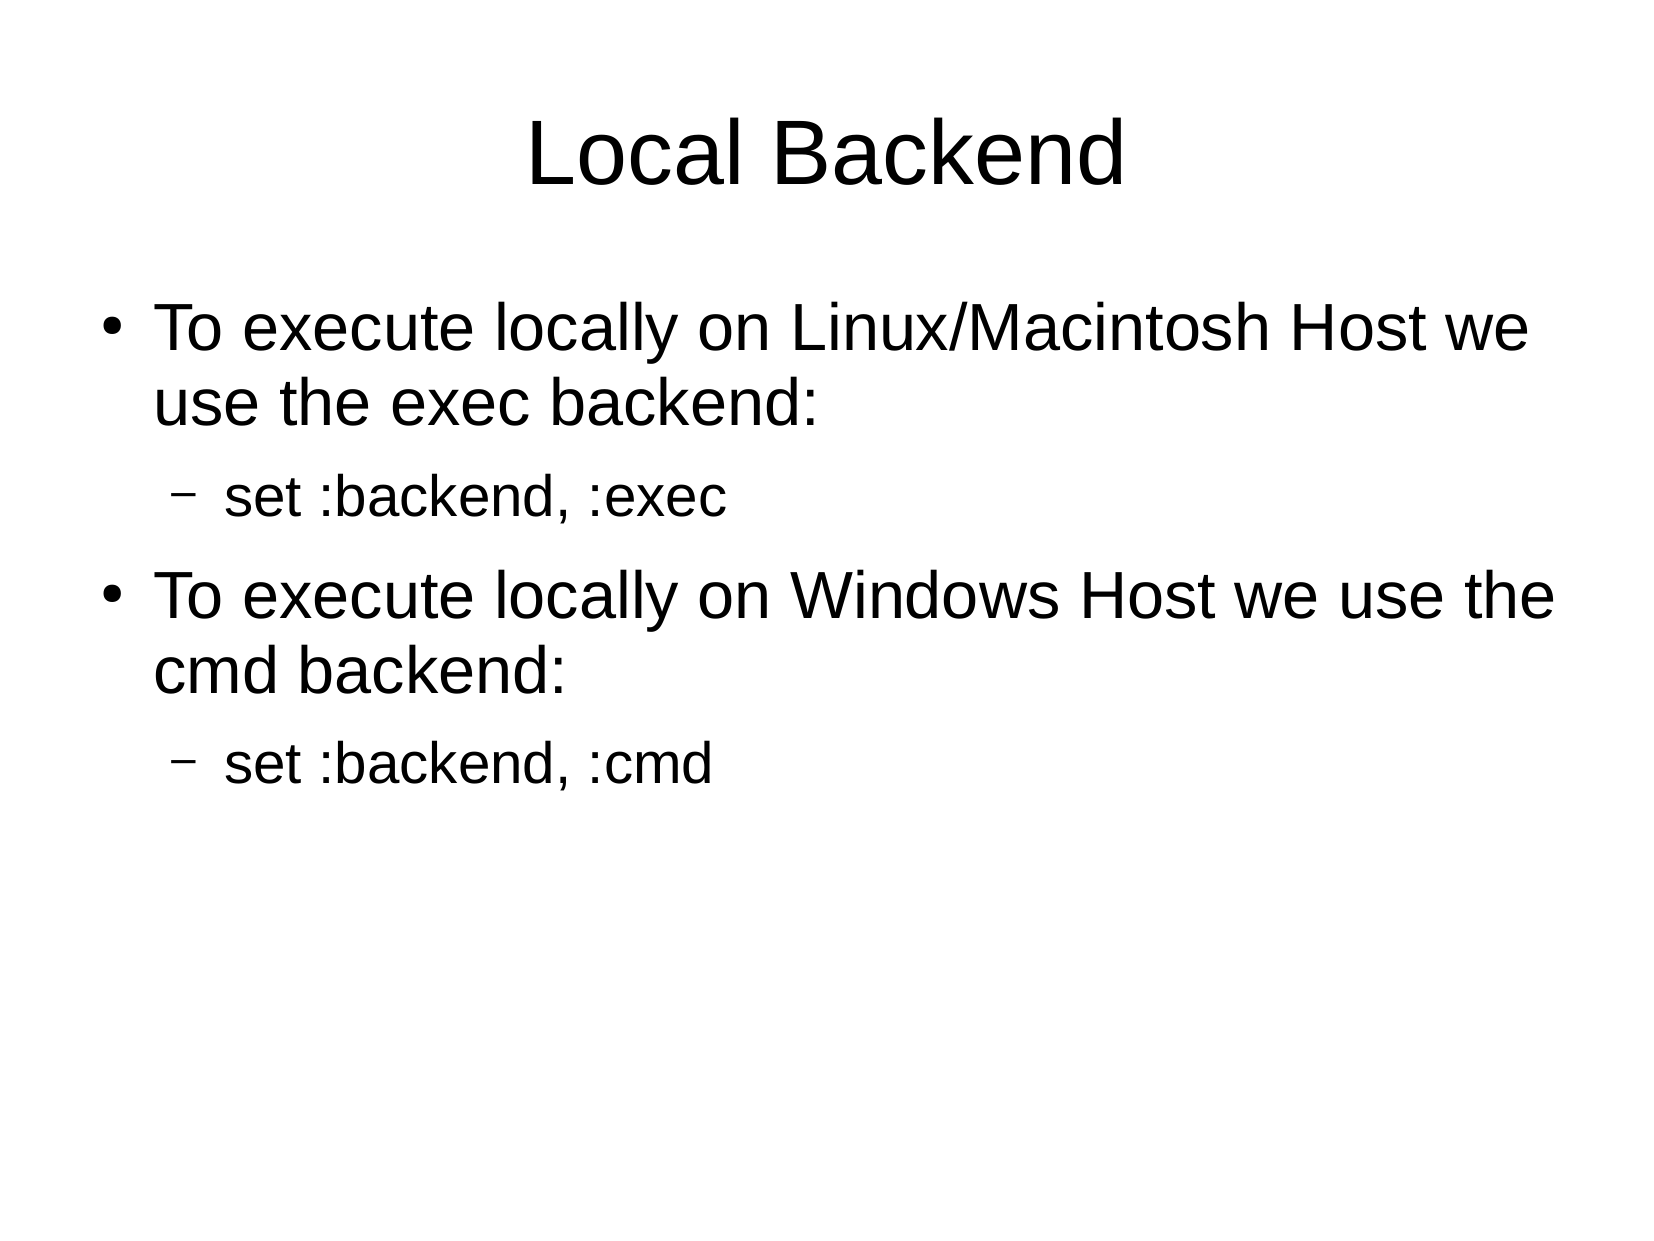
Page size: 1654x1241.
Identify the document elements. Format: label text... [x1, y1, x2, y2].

list To execute locally on Linux/Macintosh Host we use the exec backend: set :backend, :exec To execute locally on Windows Host we use the cmd backend: set :backend, :cmd [82, 290, 1571, 1010]
title Local Backend [82, 49, 1571, 257]
